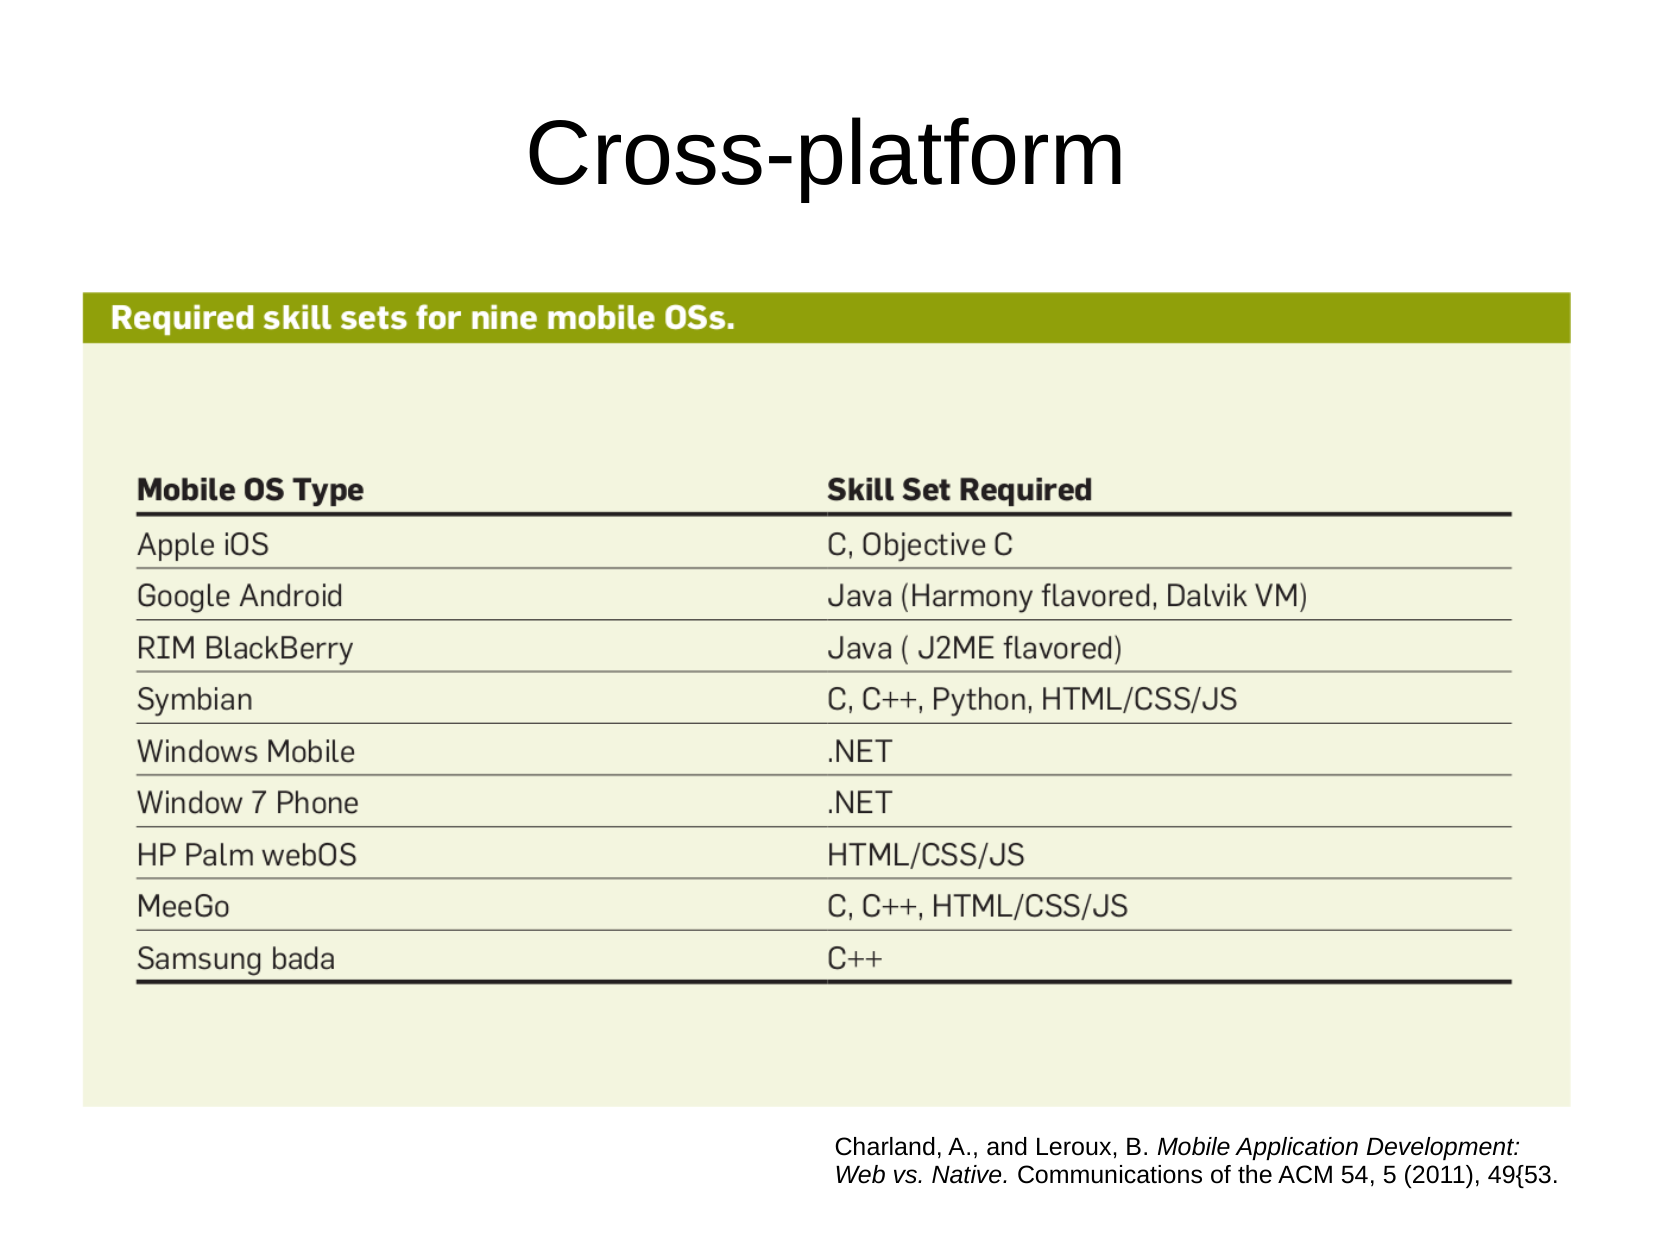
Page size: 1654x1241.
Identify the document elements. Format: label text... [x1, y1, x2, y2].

title Cross-platform [82, 49, 1571, 257]
text_box Charland, A., and Leroux, B. Mobile Application Development: Web vs. Native. Communications of the ACM 54, 5 (2011), 49{53. [819, 1125, 1576, 1196]
picture [82, 291, 1571, 1107]
